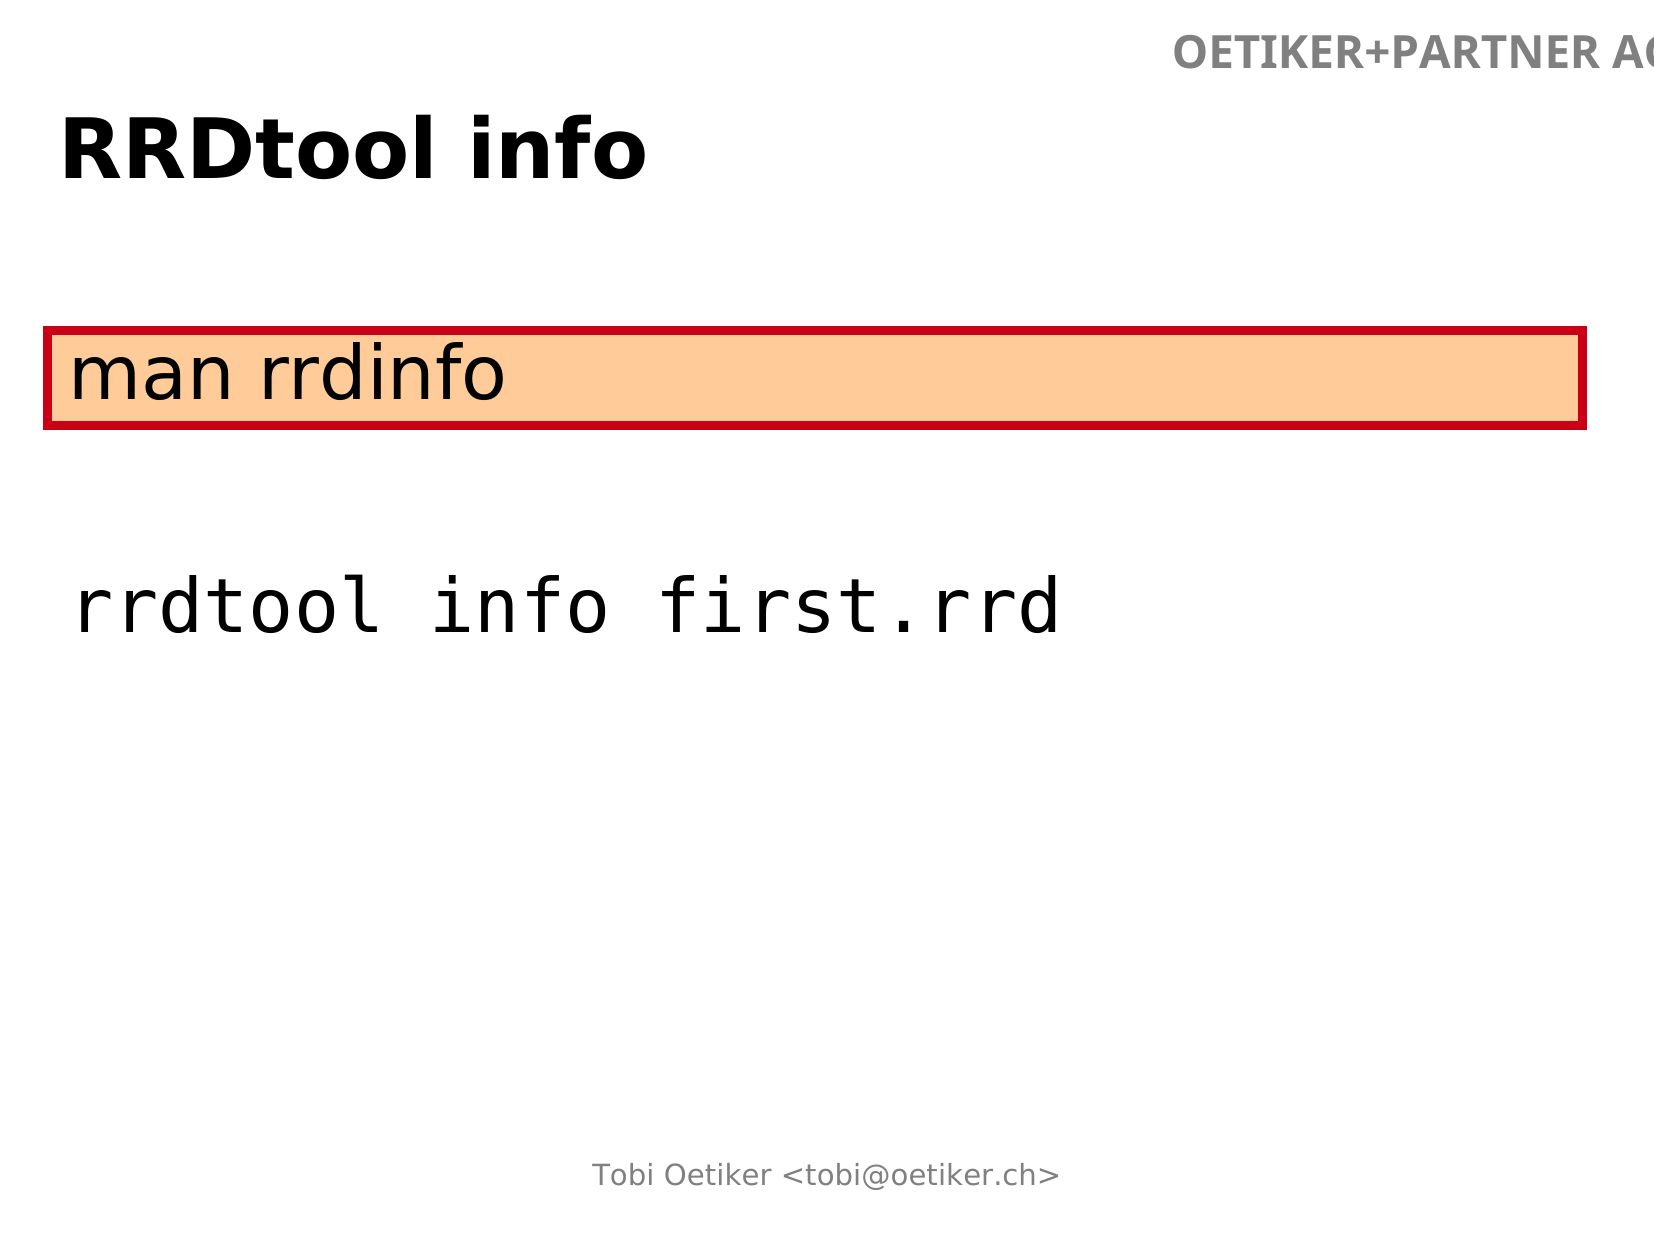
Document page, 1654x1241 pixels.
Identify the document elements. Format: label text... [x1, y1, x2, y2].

text_box [1571, 330, 1583, 426]
list man rrdinfo rrdtool info first.rrd [50, 329, 1571, 1099]
title RRDtool info [59, 75, 1607, 225]
